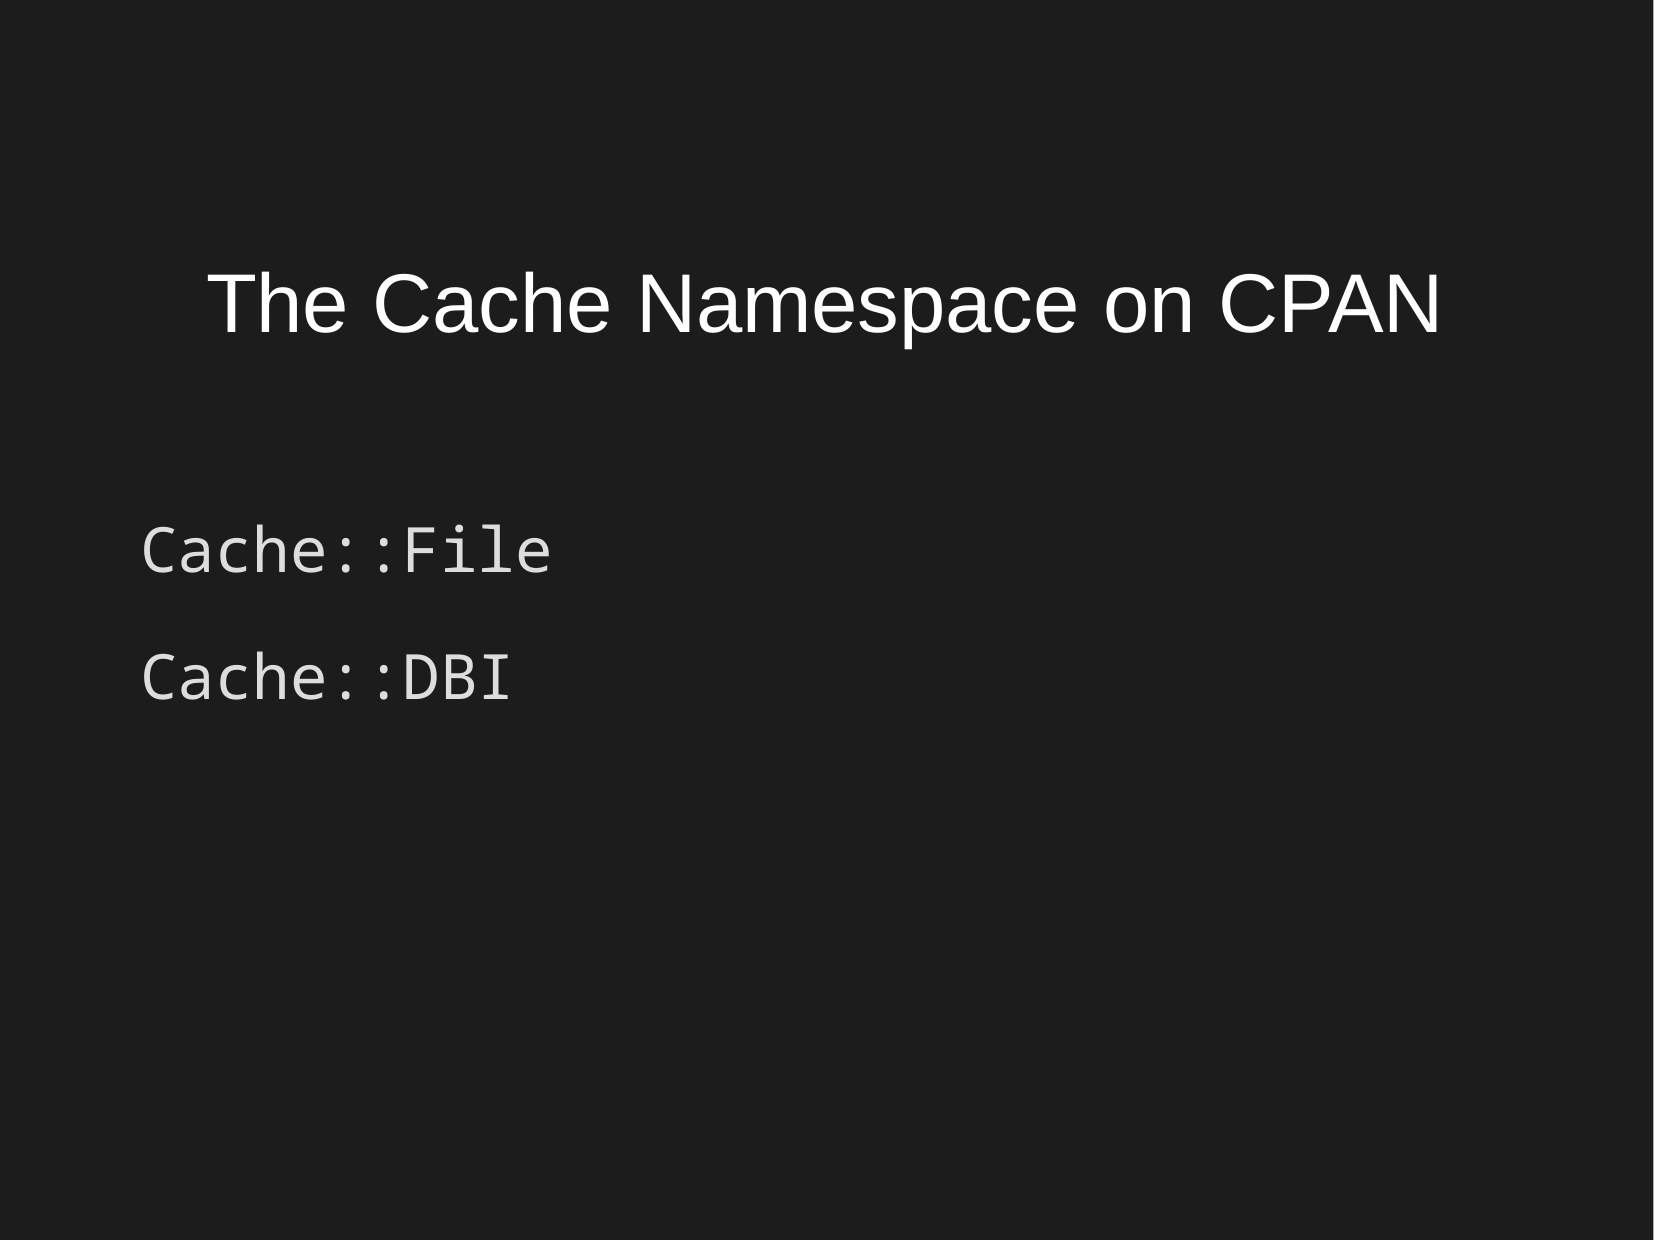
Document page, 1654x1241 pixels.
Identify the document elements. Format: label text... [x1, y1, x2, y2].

text_box The Cache Namespace on CPAN Cache::File Cache::DBI [90, 250, 1561, 1053]
